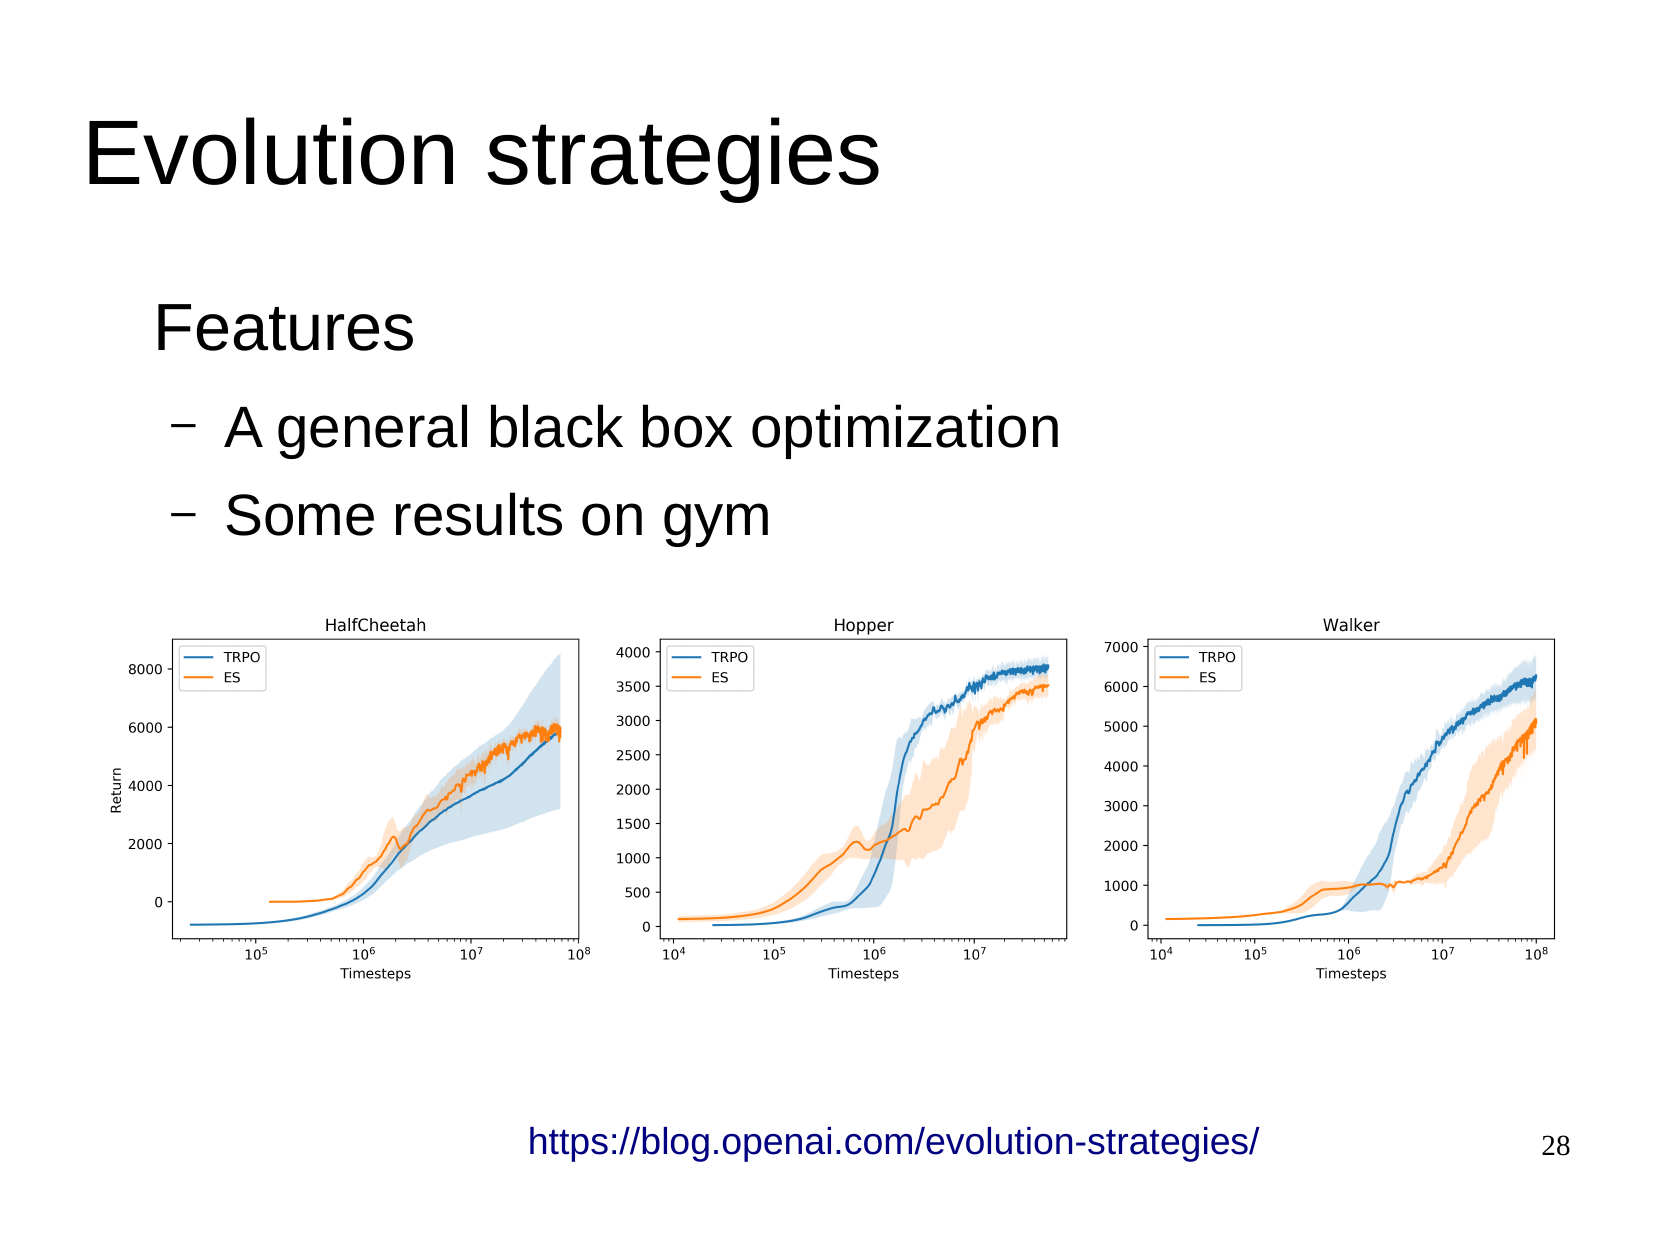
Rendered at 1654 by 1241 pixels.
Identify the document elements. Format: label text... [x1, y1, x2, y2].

picture [99, 608, 1565, 991]
text_box https://blog.openai.com/evolution-strategies/ [513, 1113, 1276, 1171]
list Features A general black box optimization Some results on gym [82, 290, 1571, 1241]
title Evolution strategies [82, 49, 1571, 257]
